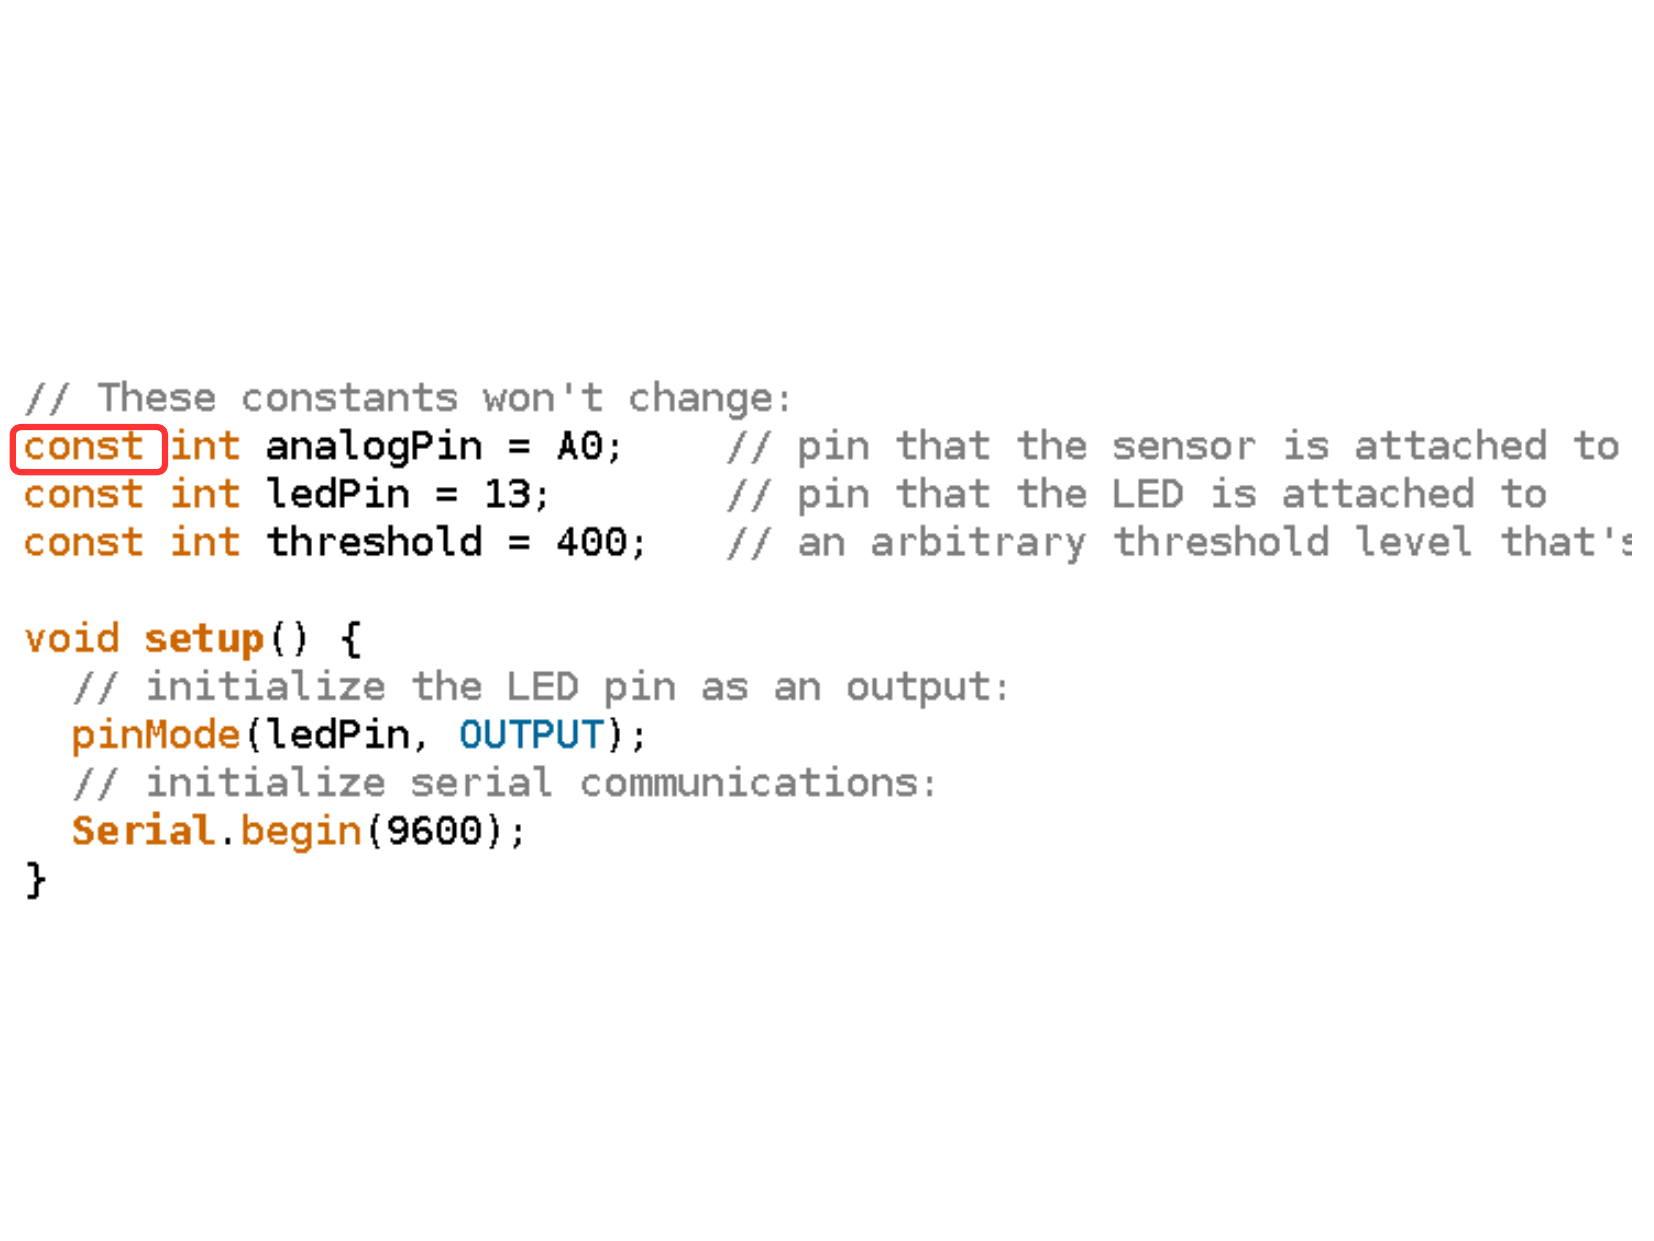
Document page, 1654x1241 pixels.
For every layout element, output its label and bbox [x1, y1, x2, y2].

picture [16, 431, 161, 469]
picture [15, 368, 1632, 916]
